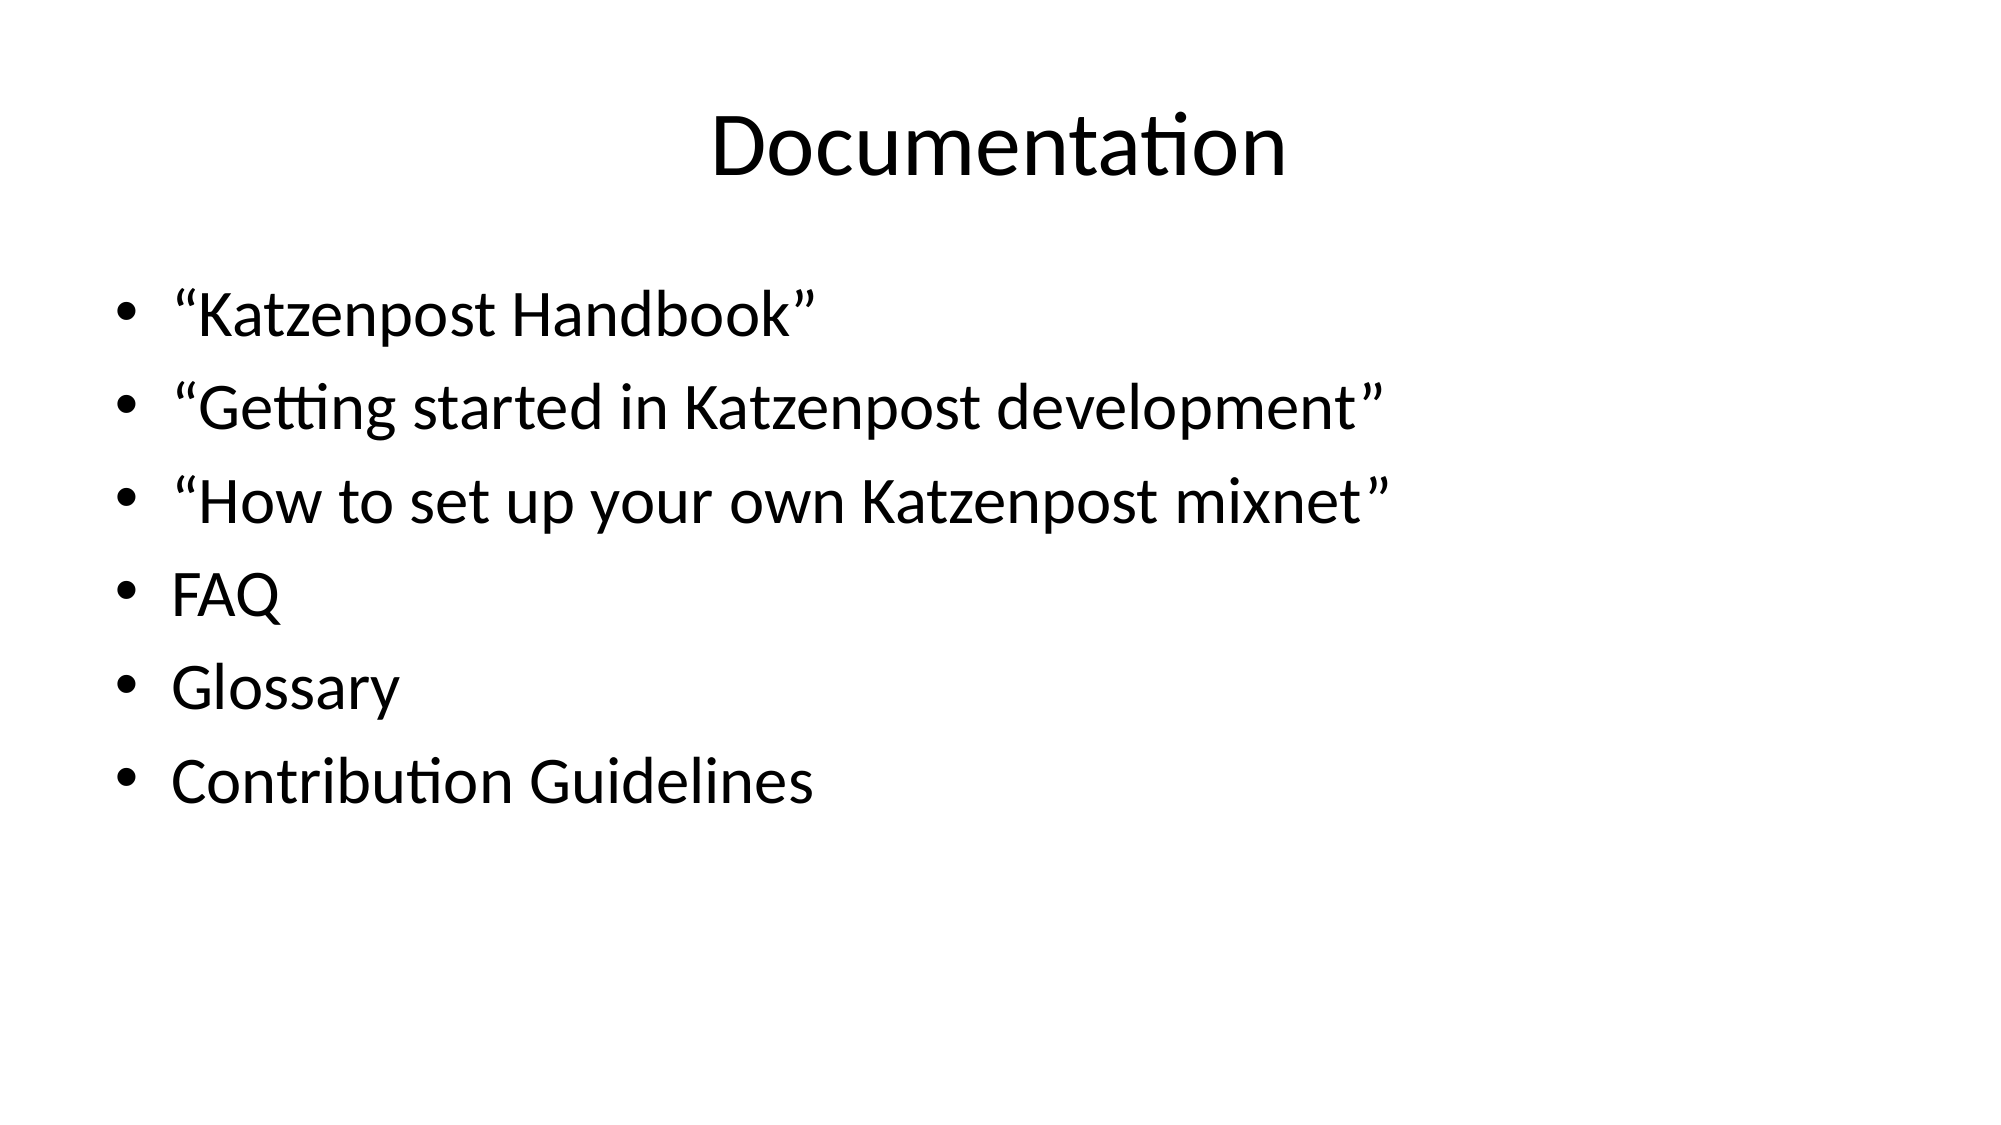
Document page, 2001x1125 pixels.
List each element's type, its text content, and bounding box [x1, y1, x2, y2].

text_box Documentation [99, 45, 1900, 233]
text_box “Katzenpost Handbook” “Getting started in Katzenpost development” “How to set up your own Katzenpost mixnet” FAQ Glossary Contribution Guidelines [99, 262, 1900, 1005]
